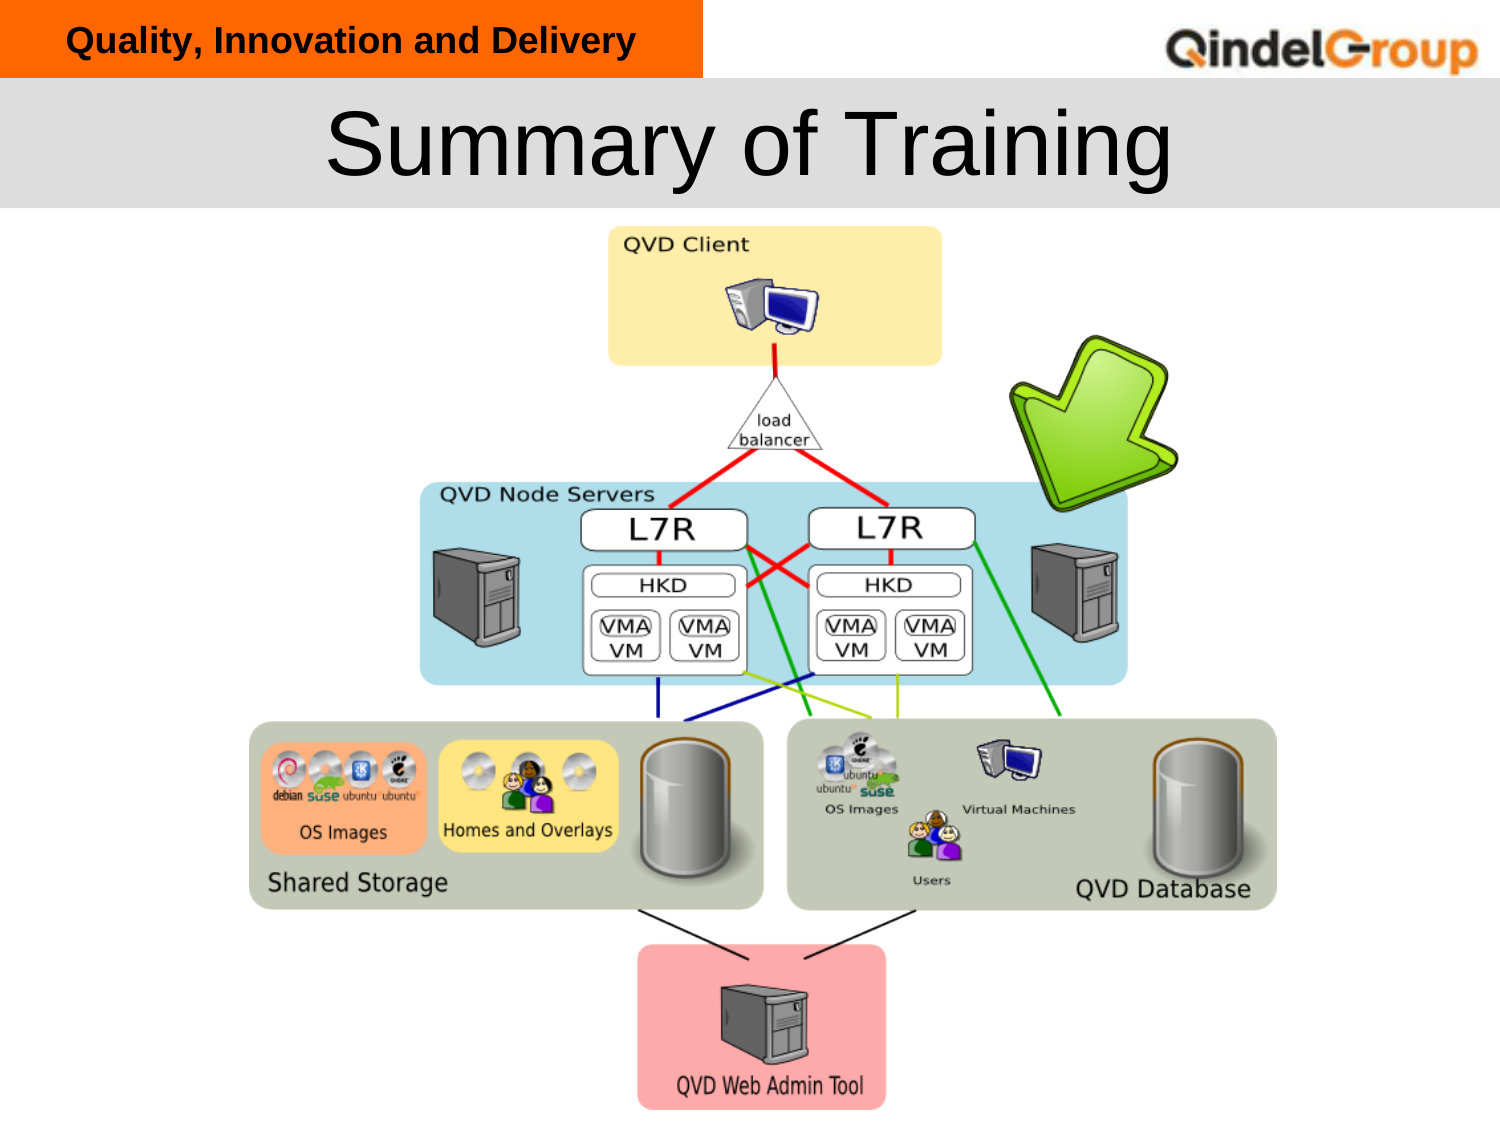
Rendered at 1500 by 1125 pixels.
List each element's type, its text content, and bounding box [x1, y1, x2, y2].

picture [249, 226, 1277, 1111]
title Summary of Training [75, 45, 1426, 233]
picture [1163, 23, 1481, 78]
